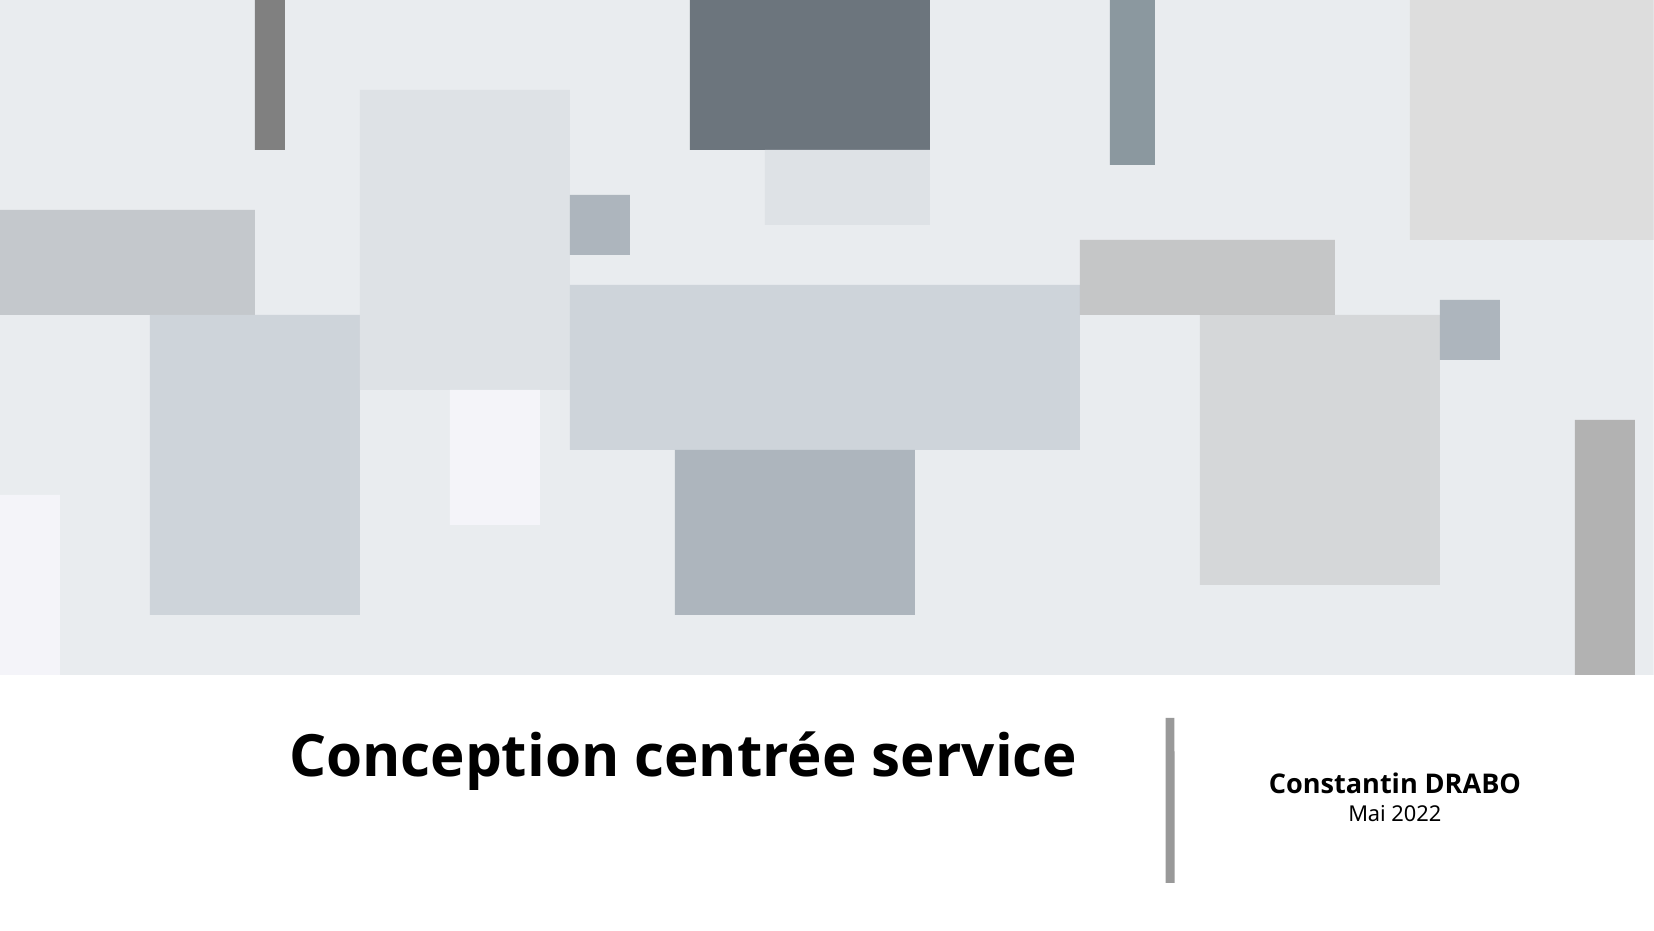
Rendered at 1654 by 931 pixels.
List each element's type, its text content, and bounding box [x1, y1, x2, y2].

text_box Conception centrée service [236, 711, 1131, 886]
text_box Constantin DRABO Mai 2022 [1199, 759, 1590, 841]
